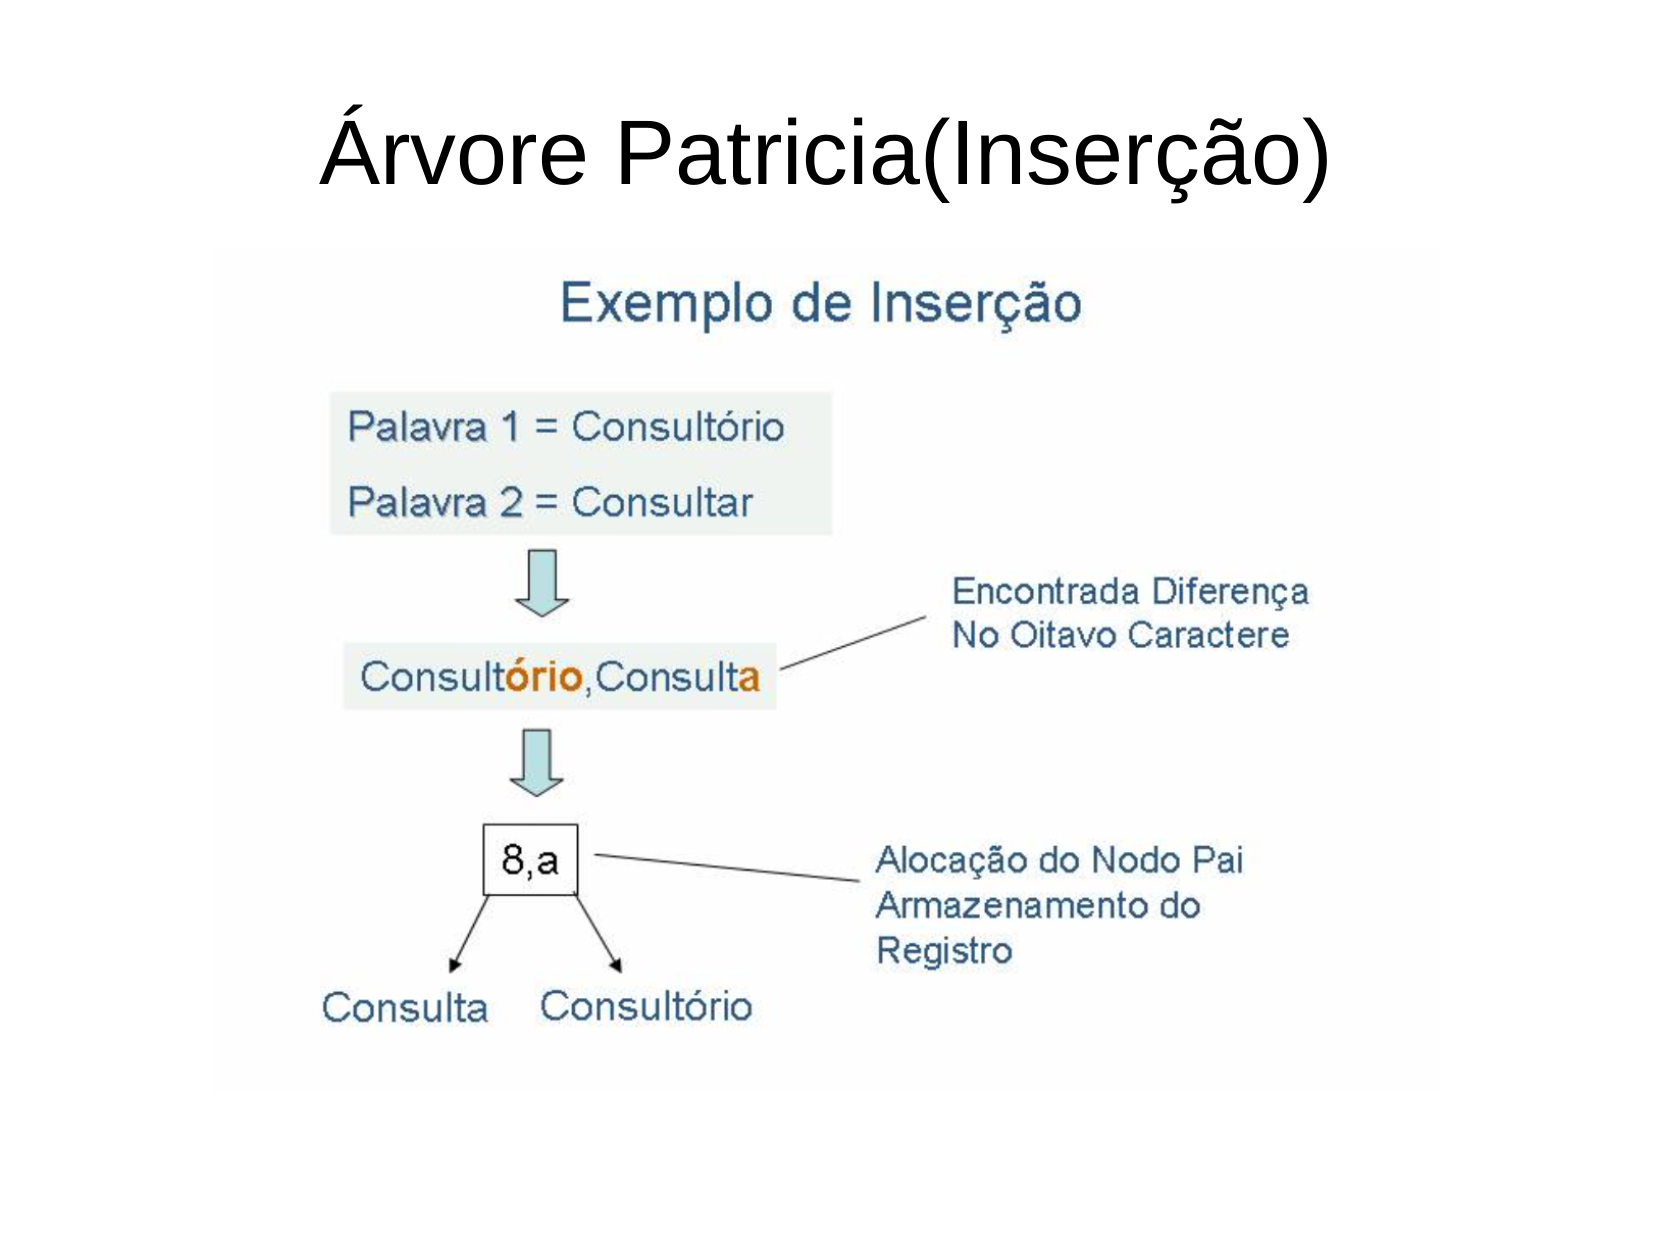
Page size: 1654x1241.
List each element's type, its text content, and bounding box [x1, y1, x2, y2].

title Árvore Patricia(Inserção) [82, 49, 1571, 257]
picture [212, 247, 1441, 1094]
